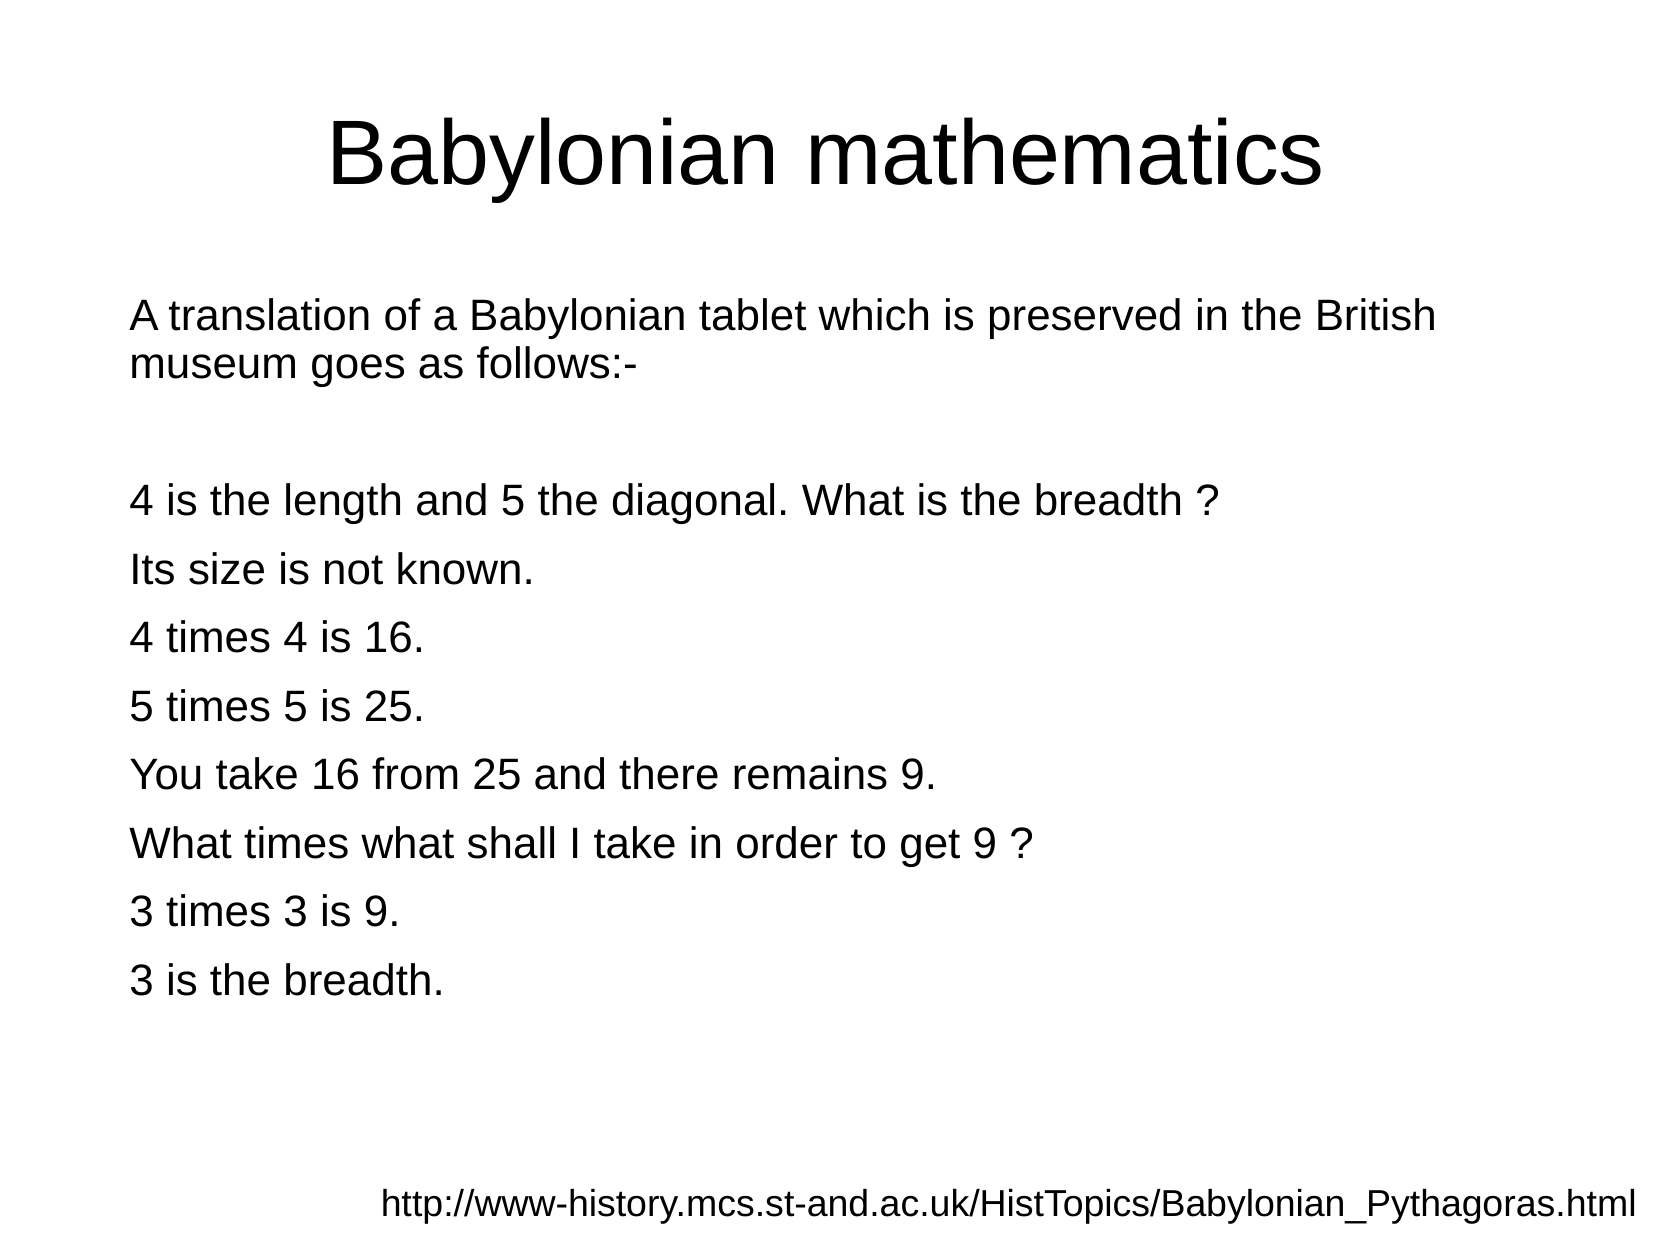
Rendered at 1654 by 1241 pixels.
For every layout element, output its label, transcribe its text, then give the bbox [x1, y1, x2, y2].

title Babylonian mathematics [82, 49, 1571, 257]
list A translation of a Babylonian tablet which is preserved in the British museum goes as follows:- 4 is the length and 5 the diagonal. What is the breadth ? Its size is not known. 4 times 4 is 16. 5 times 5 is 25. You take 16 from 25 and there remains 9. What times what shall I take in order to get 9 ? 3 times 3 is 9. 3 is the breadth. [82, 290, 1571, 1010]
text_box http://www-history.mcs.st-and.ac.uk/HistTopics/Babylonian_Pythagoras.html [366, 1175, 1653, 1233]
